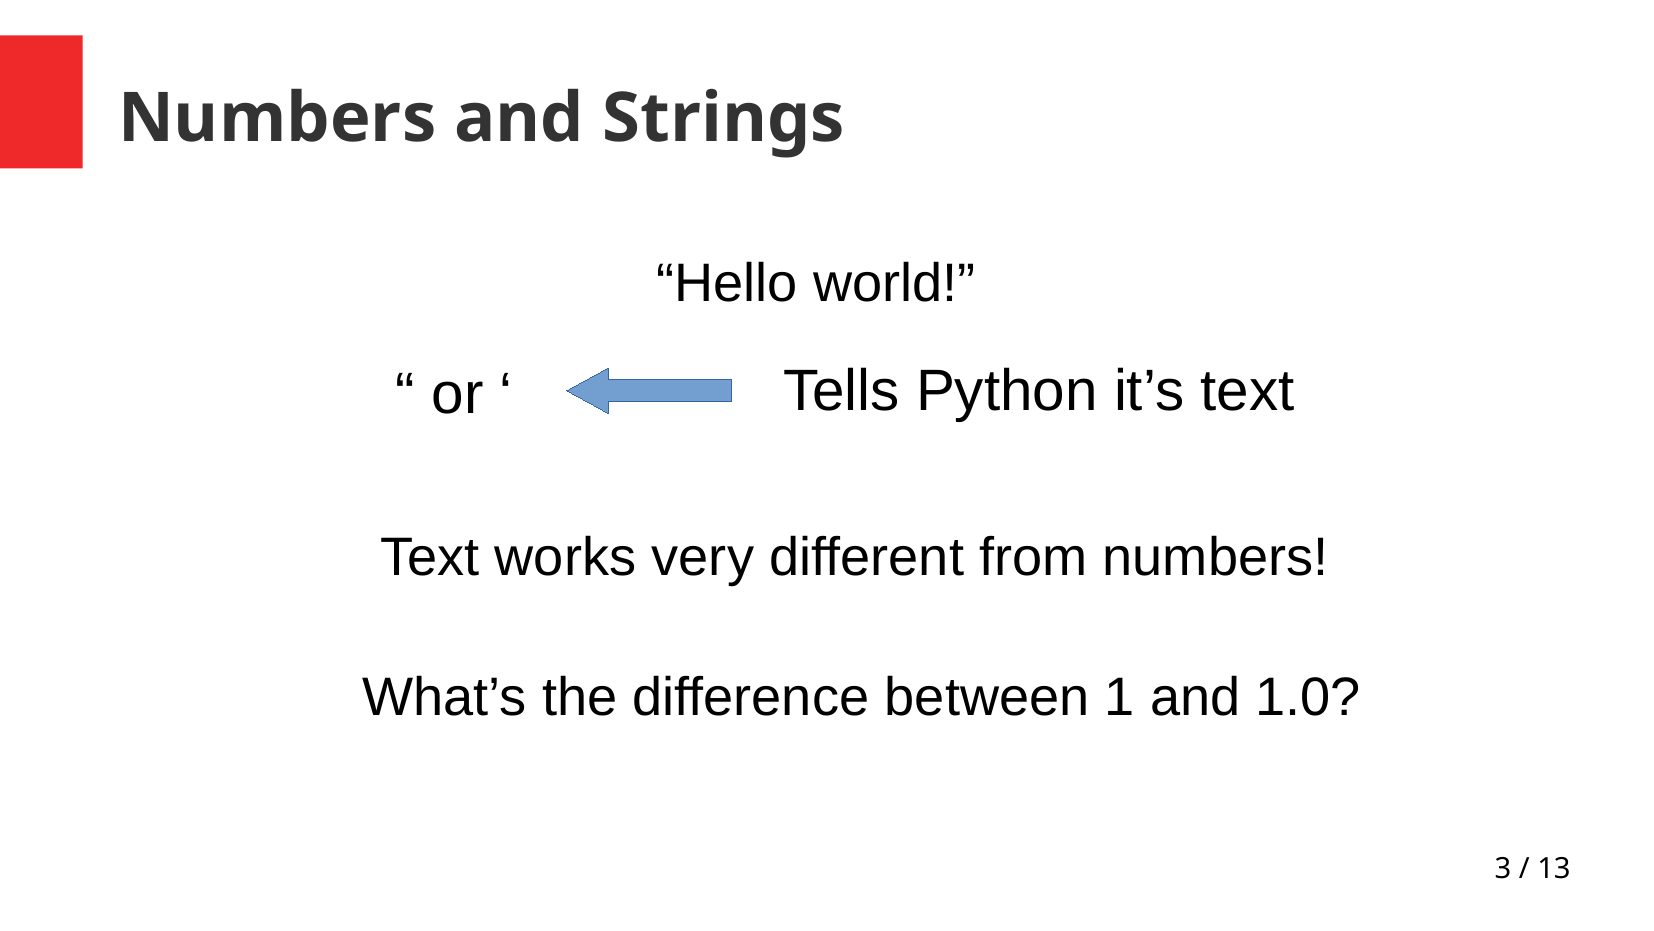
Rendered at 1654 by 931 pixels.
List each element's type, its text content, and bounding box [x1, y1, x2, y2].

text_box What’s the difference between 1 and 1.0? [180, 659, 1546, 796]
text_box “Hello world!” [641, 245, 1017, 351]
text_box [566, 368, 731, 414]
text_box Tells Python it’s text [731, 350, 1347, 431]
title Numbers and Strings [118, 37, 1571, 193]
text_box Text works very different from numbers! [360, 518, 1351, 655]
text_box “ or ‘ [251, 353, 657, 433]
